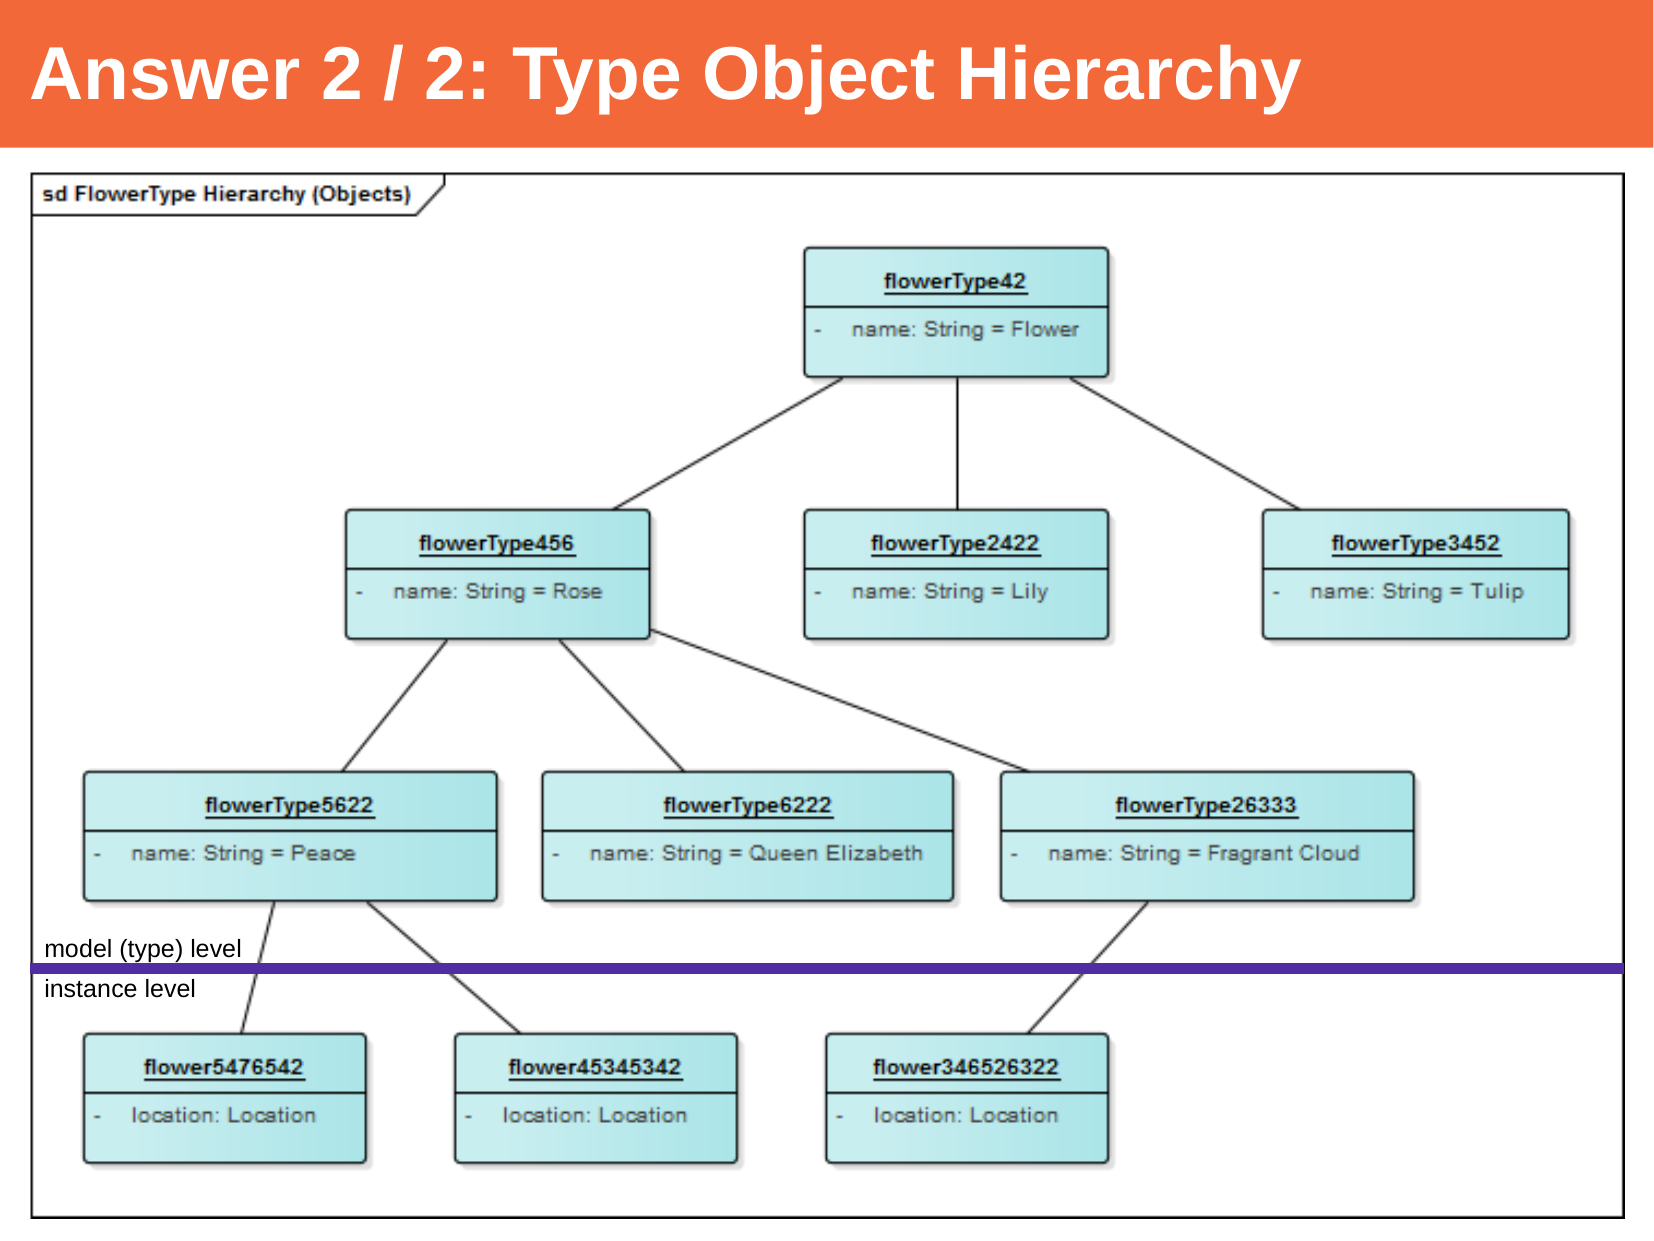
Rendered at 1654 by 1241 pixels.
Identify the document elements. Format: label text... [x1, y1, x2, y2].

title Answer 2 / 2: Type Object Hierarchy [0, 0, 1654, 148]
picture [29, 171, 1625, 1219]
